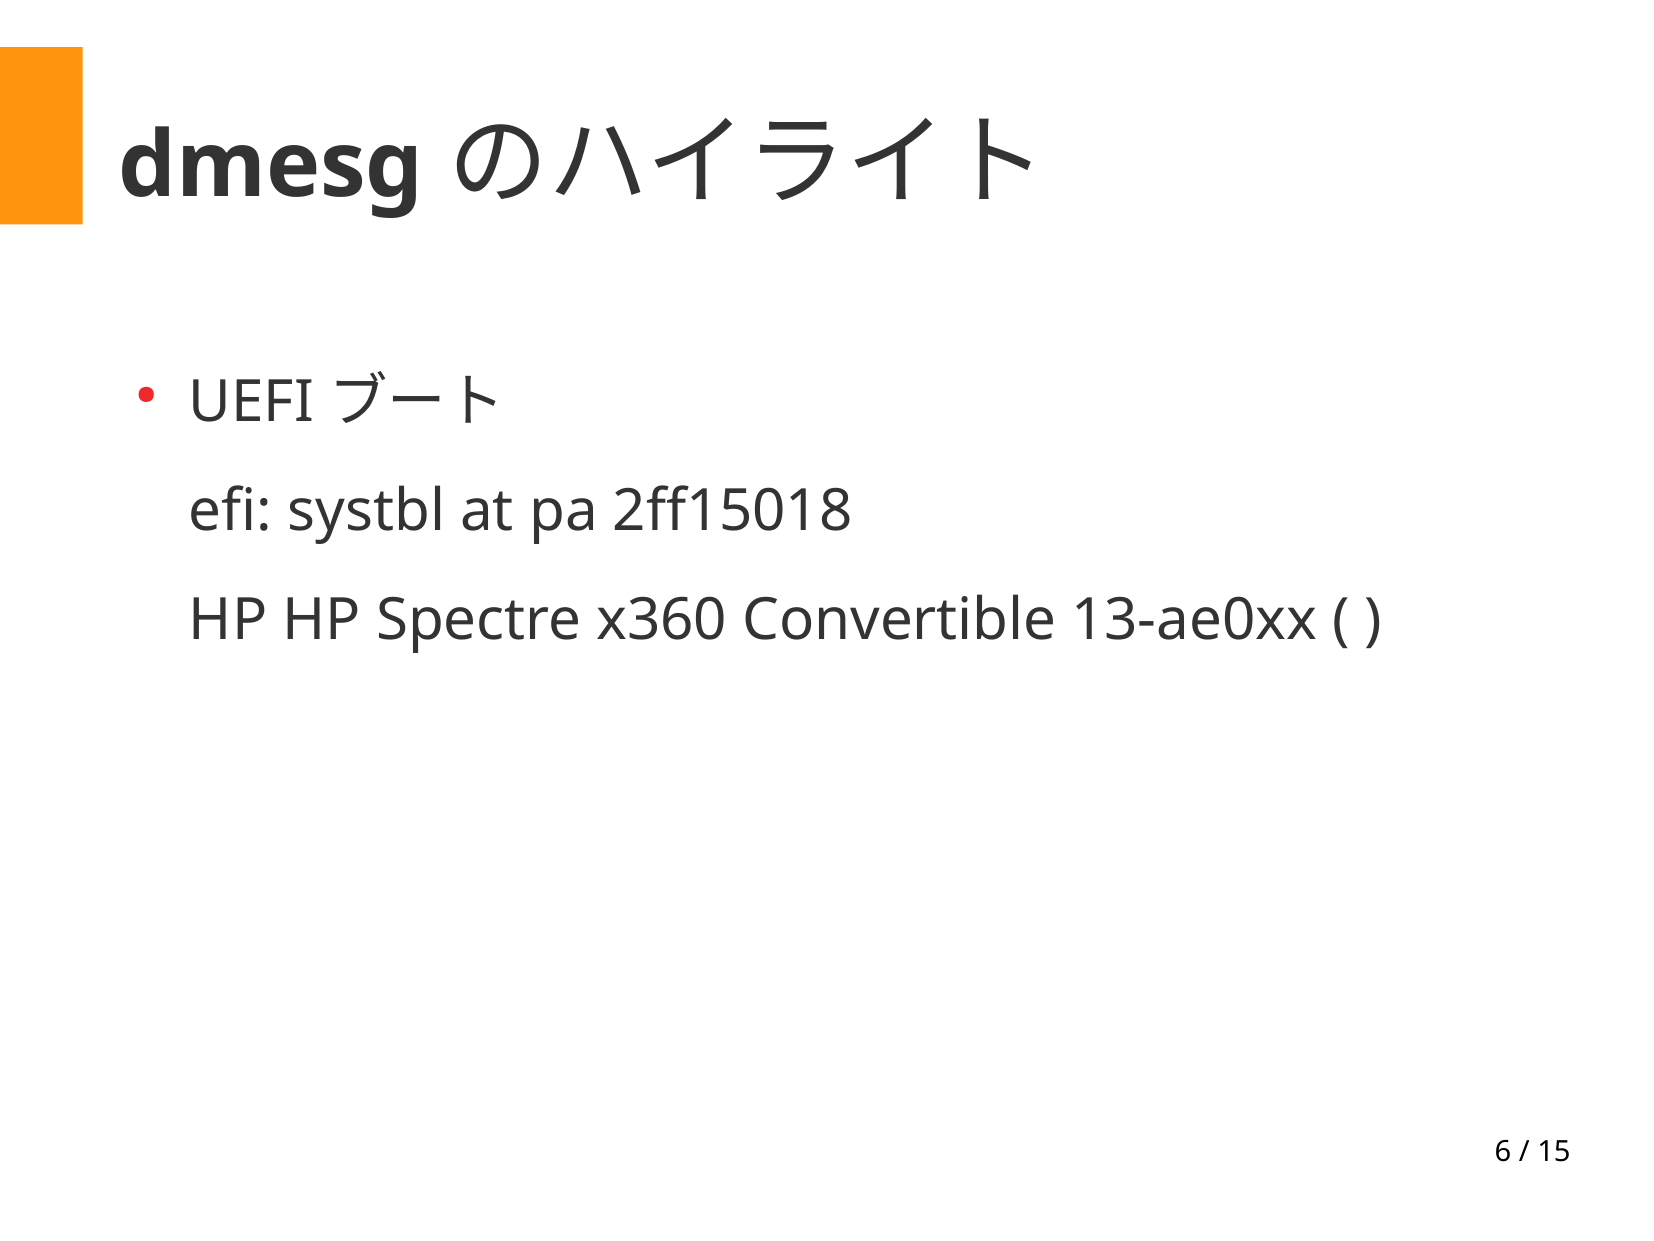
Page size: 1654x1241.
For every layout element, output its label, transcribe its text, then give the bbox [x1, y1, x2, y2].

title dmesgのハイライト [118, 49, 1571, 257]
list UEFIブート efi: systbl at pa 2ff15018 HP HP Spectre x360 Convertible 13-ae0xx ( ) [118, 354, 1536, 1074]
